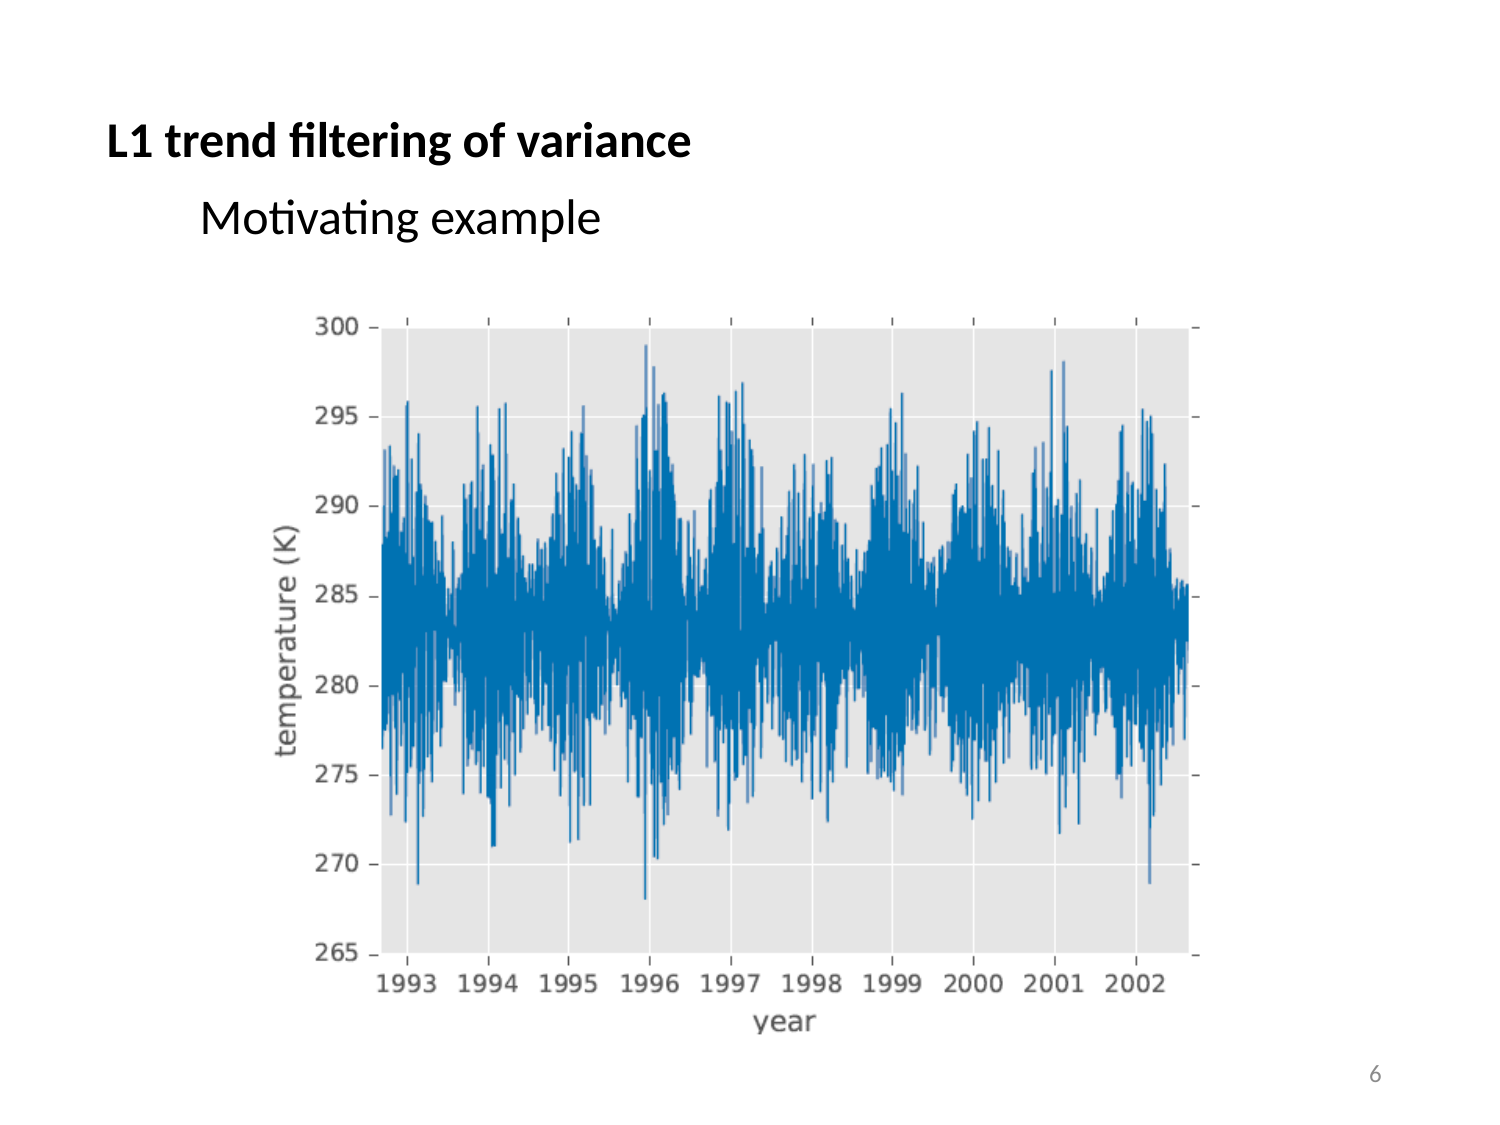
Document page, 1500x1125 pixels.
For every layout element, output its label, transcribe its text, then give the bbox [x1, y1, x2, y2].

slide_number <number> [1059, 1042, 1397, 1103]
text_box L1 trend filtering of variance [92, 100, 707, 175]
text_box Motivating example [184, 176, 617, 252]
picture [252, 296, 1225, 1044]
